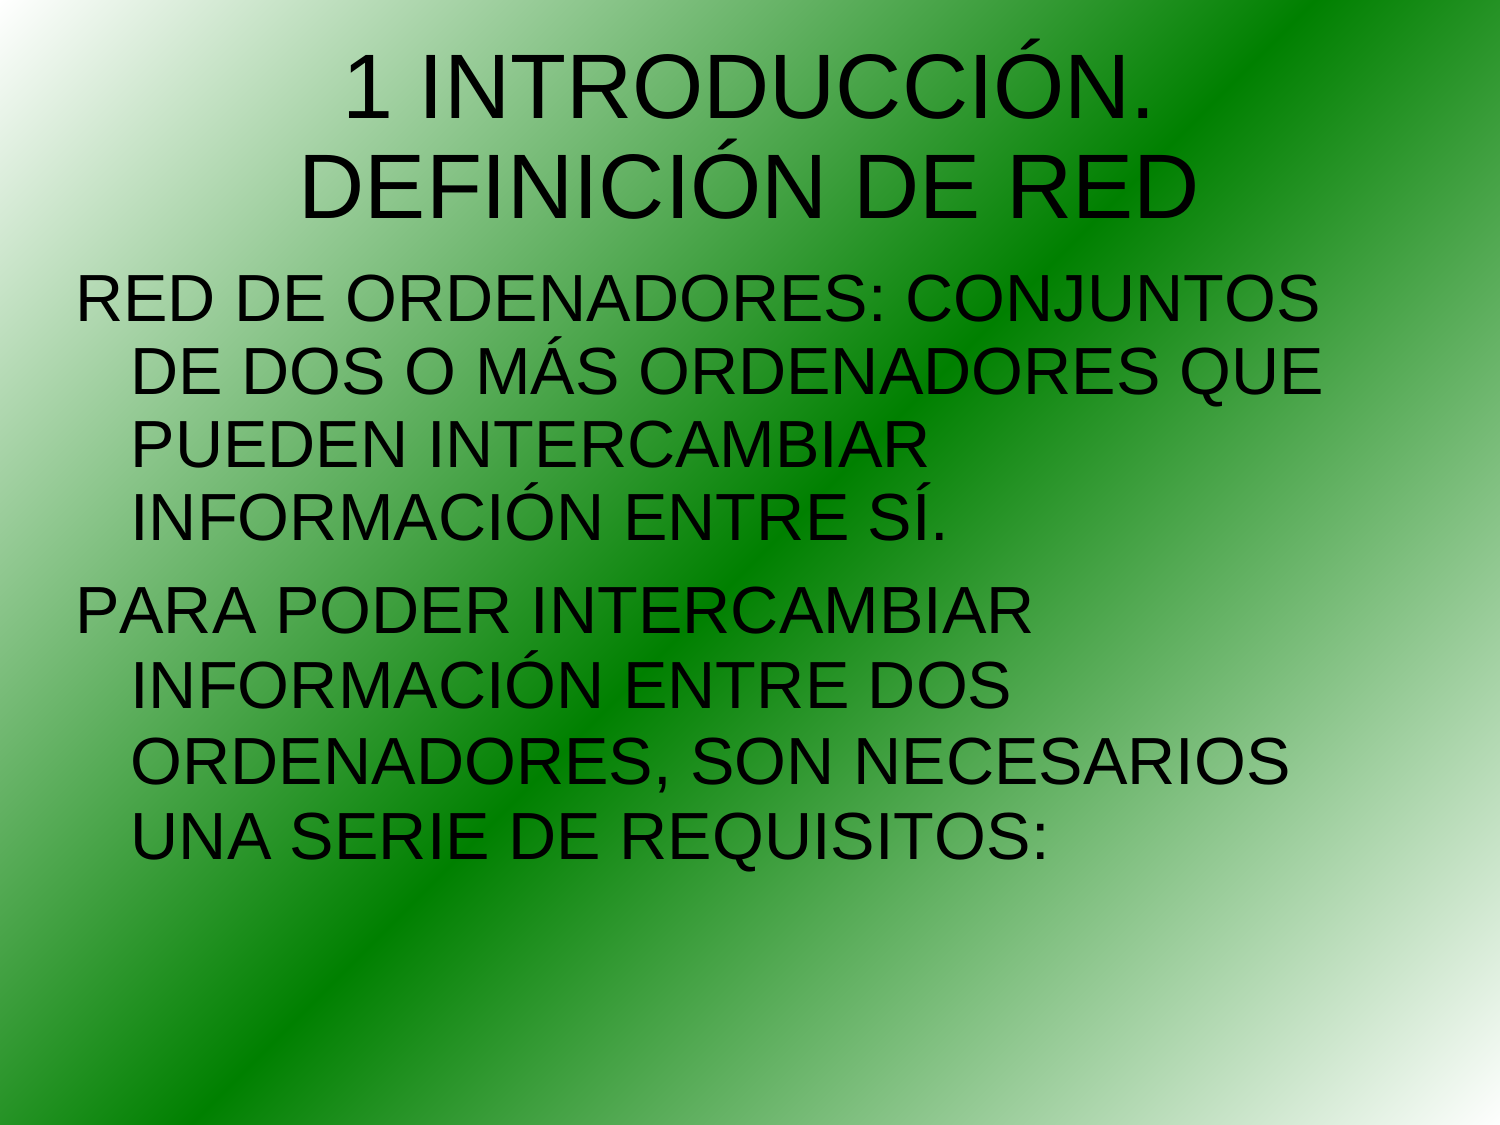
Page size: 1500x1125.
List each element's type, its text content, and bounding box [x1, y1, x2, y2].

title 1 INTRODUCCIÓN. DEFINICIÓN DE RED [75, 25, 1425, 252]
list RED DE ORDENADORES: CONJUNTOS DE DOS O MÁS ORDENADORES QUE PUEDEN INTERCAMBIAR INFORMACIÓN ENTRE SÍ. PARA PODER INTERCAMBIAR INFORMACIÓN ENTRE DOS ORDENADORES, SON NECESARIOS UNA SERIE DE REQUISITOS: [75, 262, 1425, 991]
